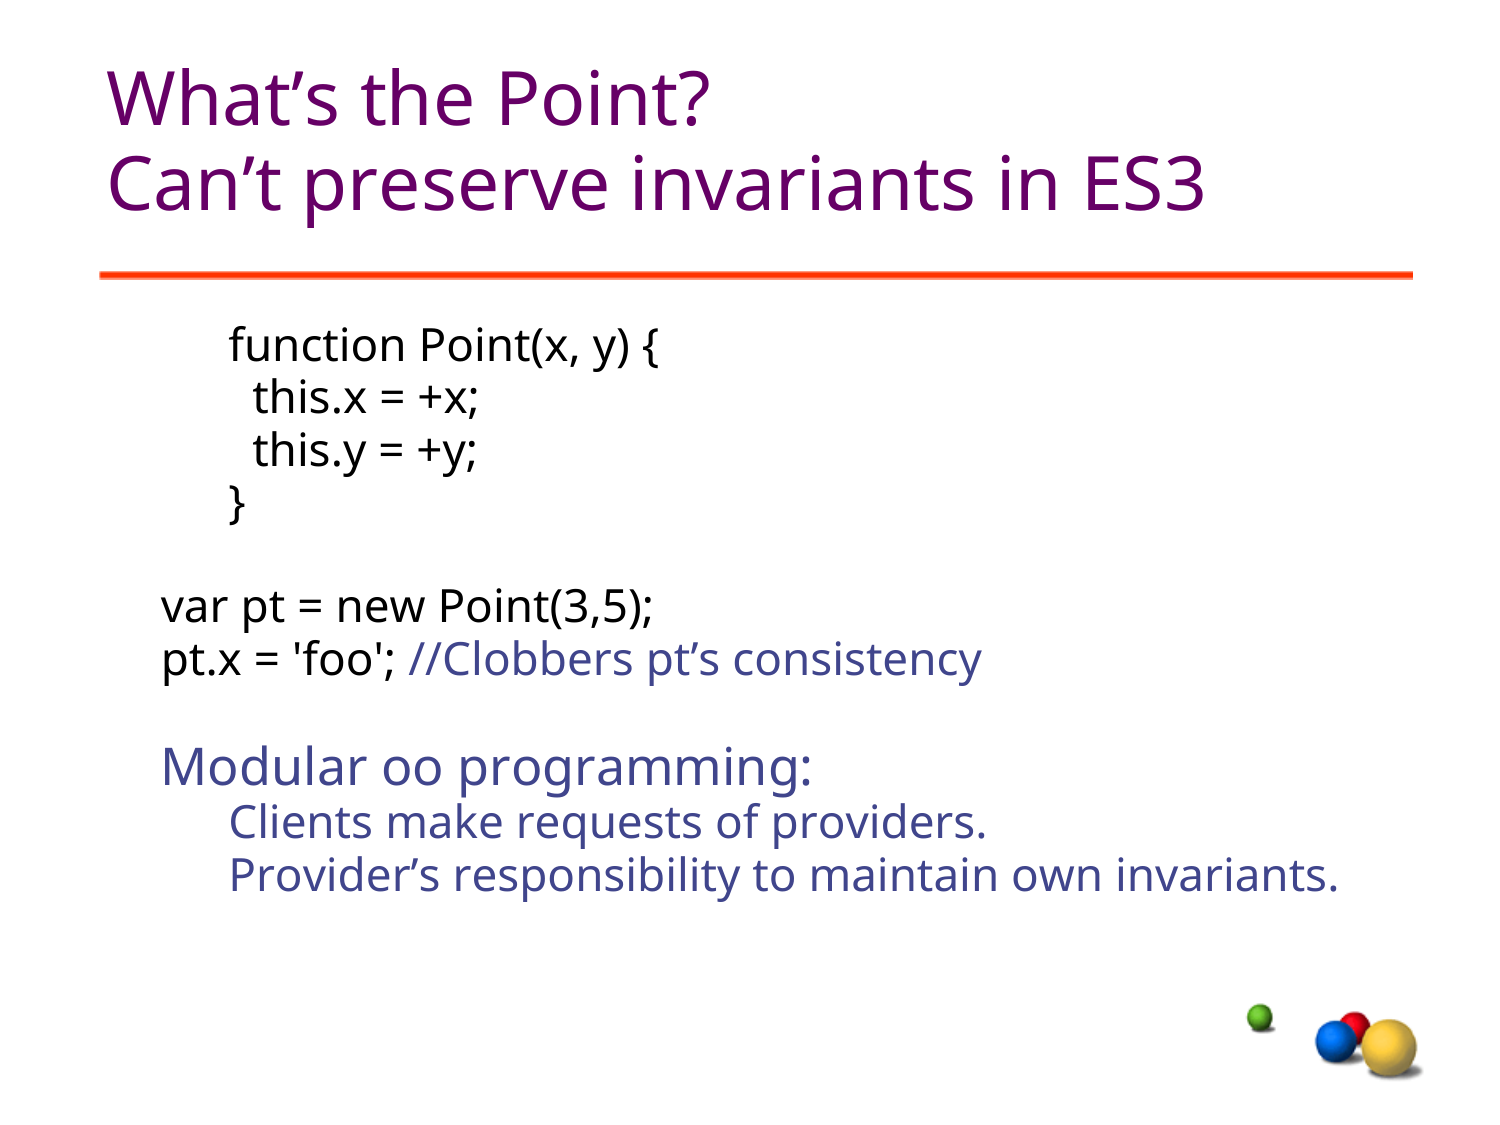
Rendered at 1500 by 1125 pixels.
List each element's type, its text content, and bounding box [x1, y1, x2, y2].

picture [99, 271, 1413, 280]
subtitle function Point(x, y) { this.x = +x; this.y = +y; } var pt = new Point(3,5); pt.x = 'foo'; //Clobbers pt’s consistency Modular oo programming: Clients make requests of providers. Provider’s responsibility to maintain own invariants. [144, 320, 1407, 981]
title What’s the Point? Can’t preserve invariants in ES3 [106, 57, 1369, 231]
picture [1224, 999, 1449, 1083]
